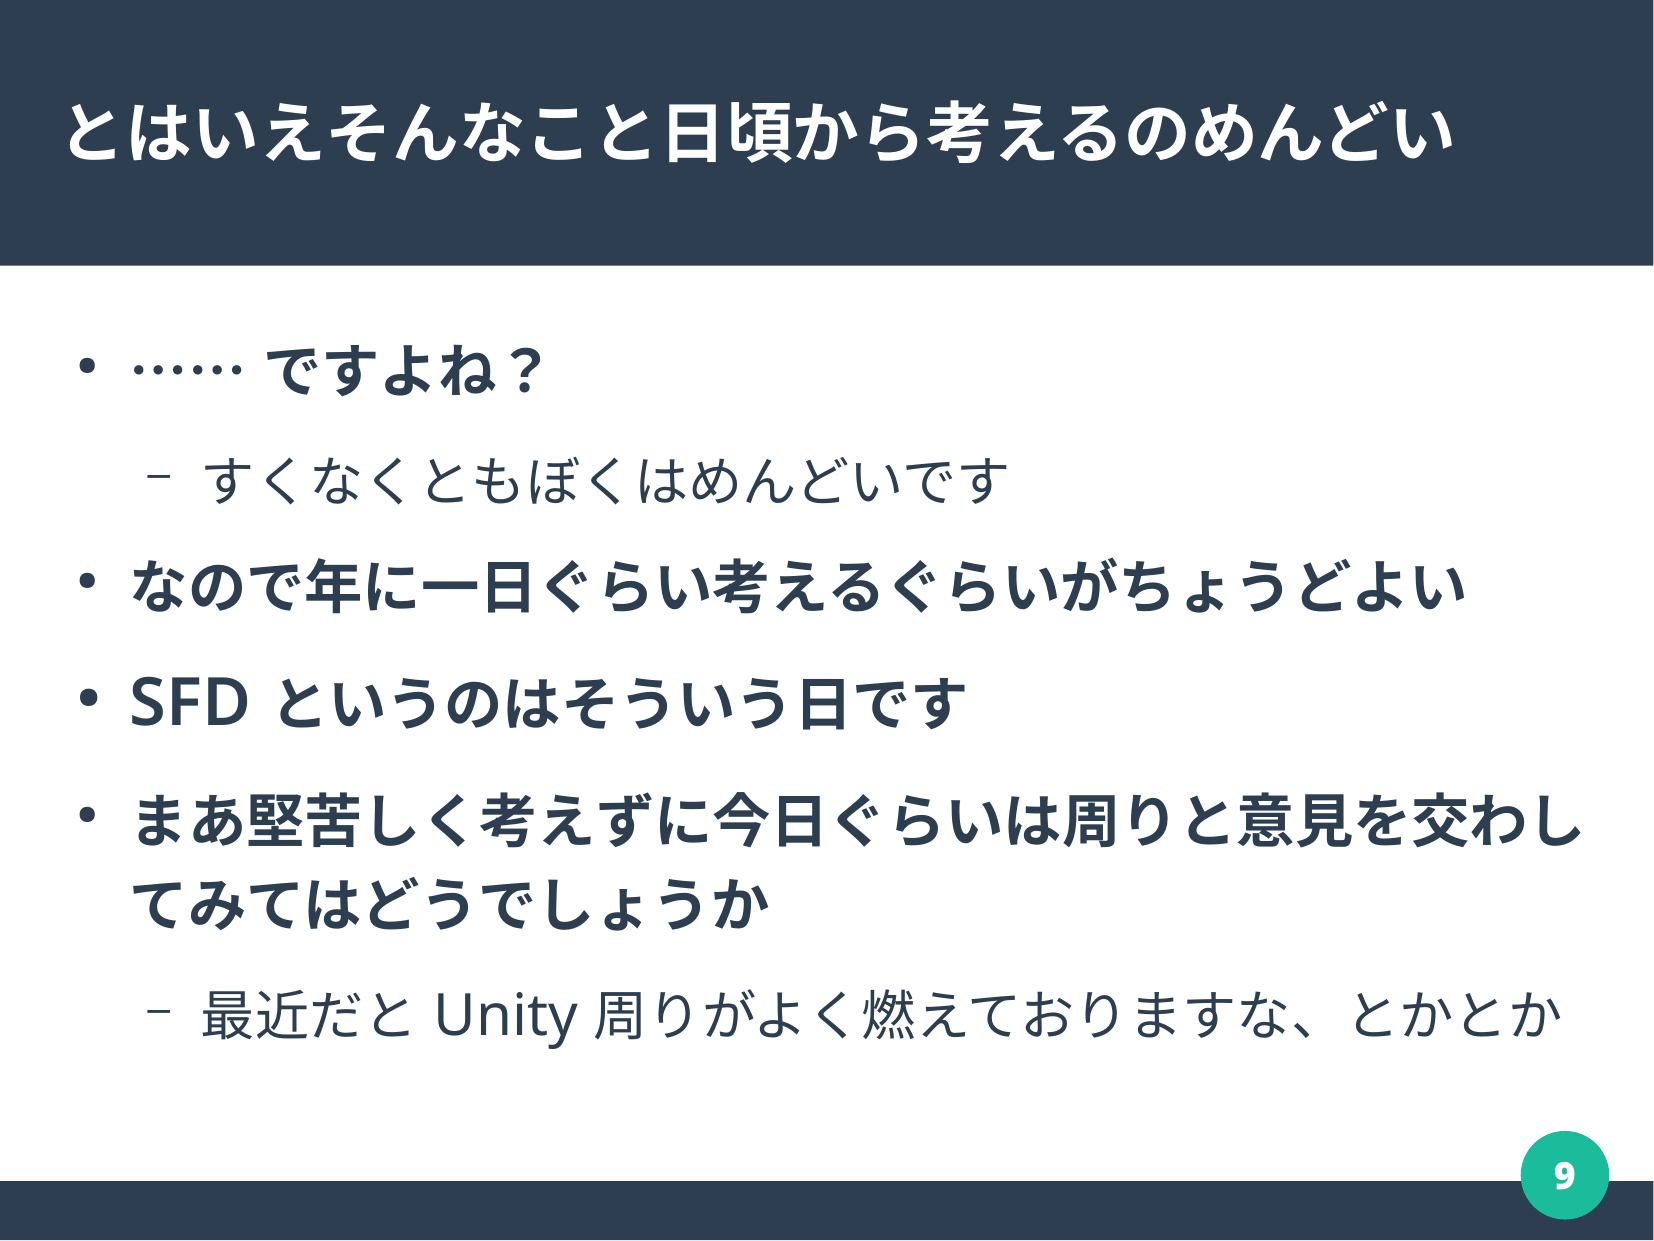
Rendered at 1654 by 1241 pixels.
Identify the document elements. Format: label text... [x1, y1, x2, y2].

title とはいえそんなこと日頃から考えるのめんどい [59, 49, 1595, 207]
list ……ですよね？ すくなくともぼくはめんどいです なので年に一日ぐらい考えるぐらいがちょうどよい SFDというのはそういう日です まあ堅苦しく考えずに今日ぐらいは周りと意見を交わしてみてはどうでしょうか 最近だとUnity周りがよく燃えておりますな、とかとか [59, 324, 1595, 1152]
